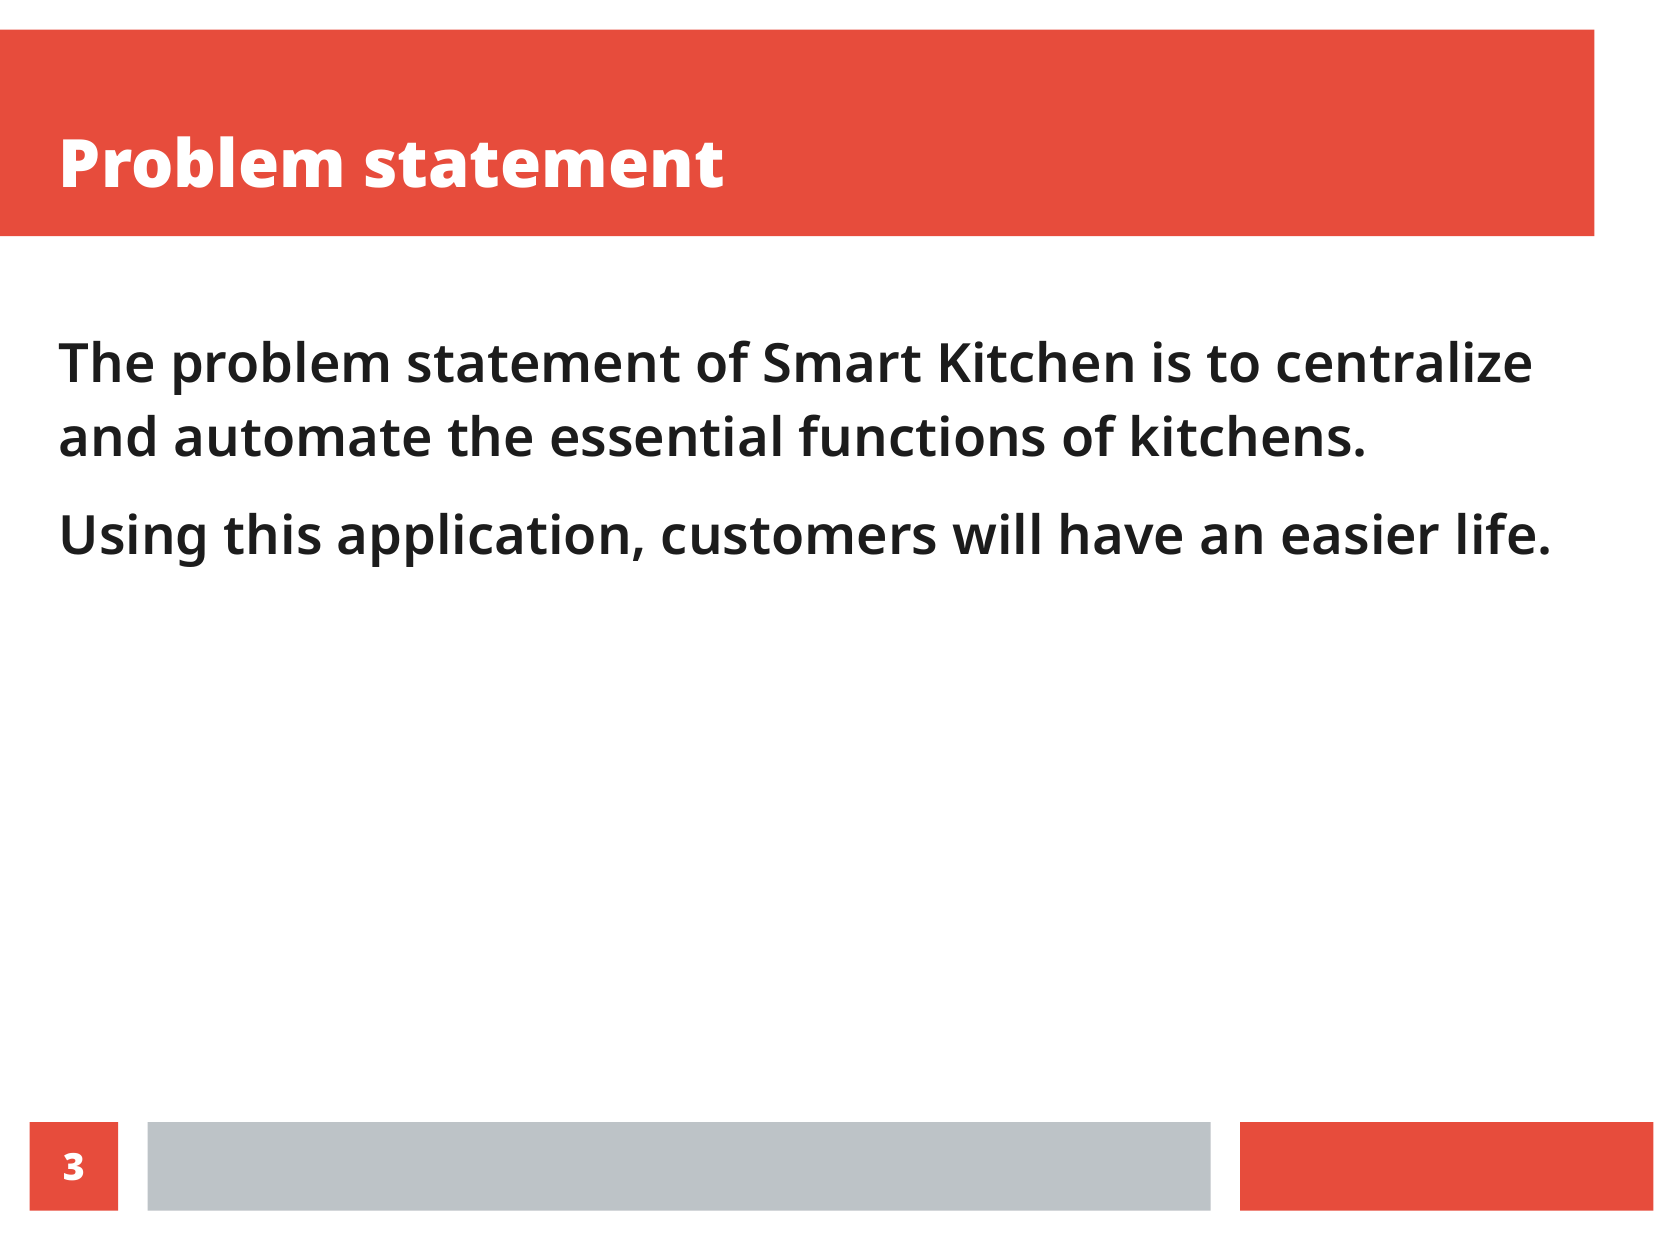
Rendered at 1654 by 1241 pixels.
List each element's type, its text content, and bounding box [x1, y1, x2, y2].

list The problem statement of Smart Kitchen is to centralize and automate the essential functions of kitchens. Using this application, customers will have an easier life. [59, 324, 1565, 1093]
title Problem statement [59, 59, 1595, 207]
